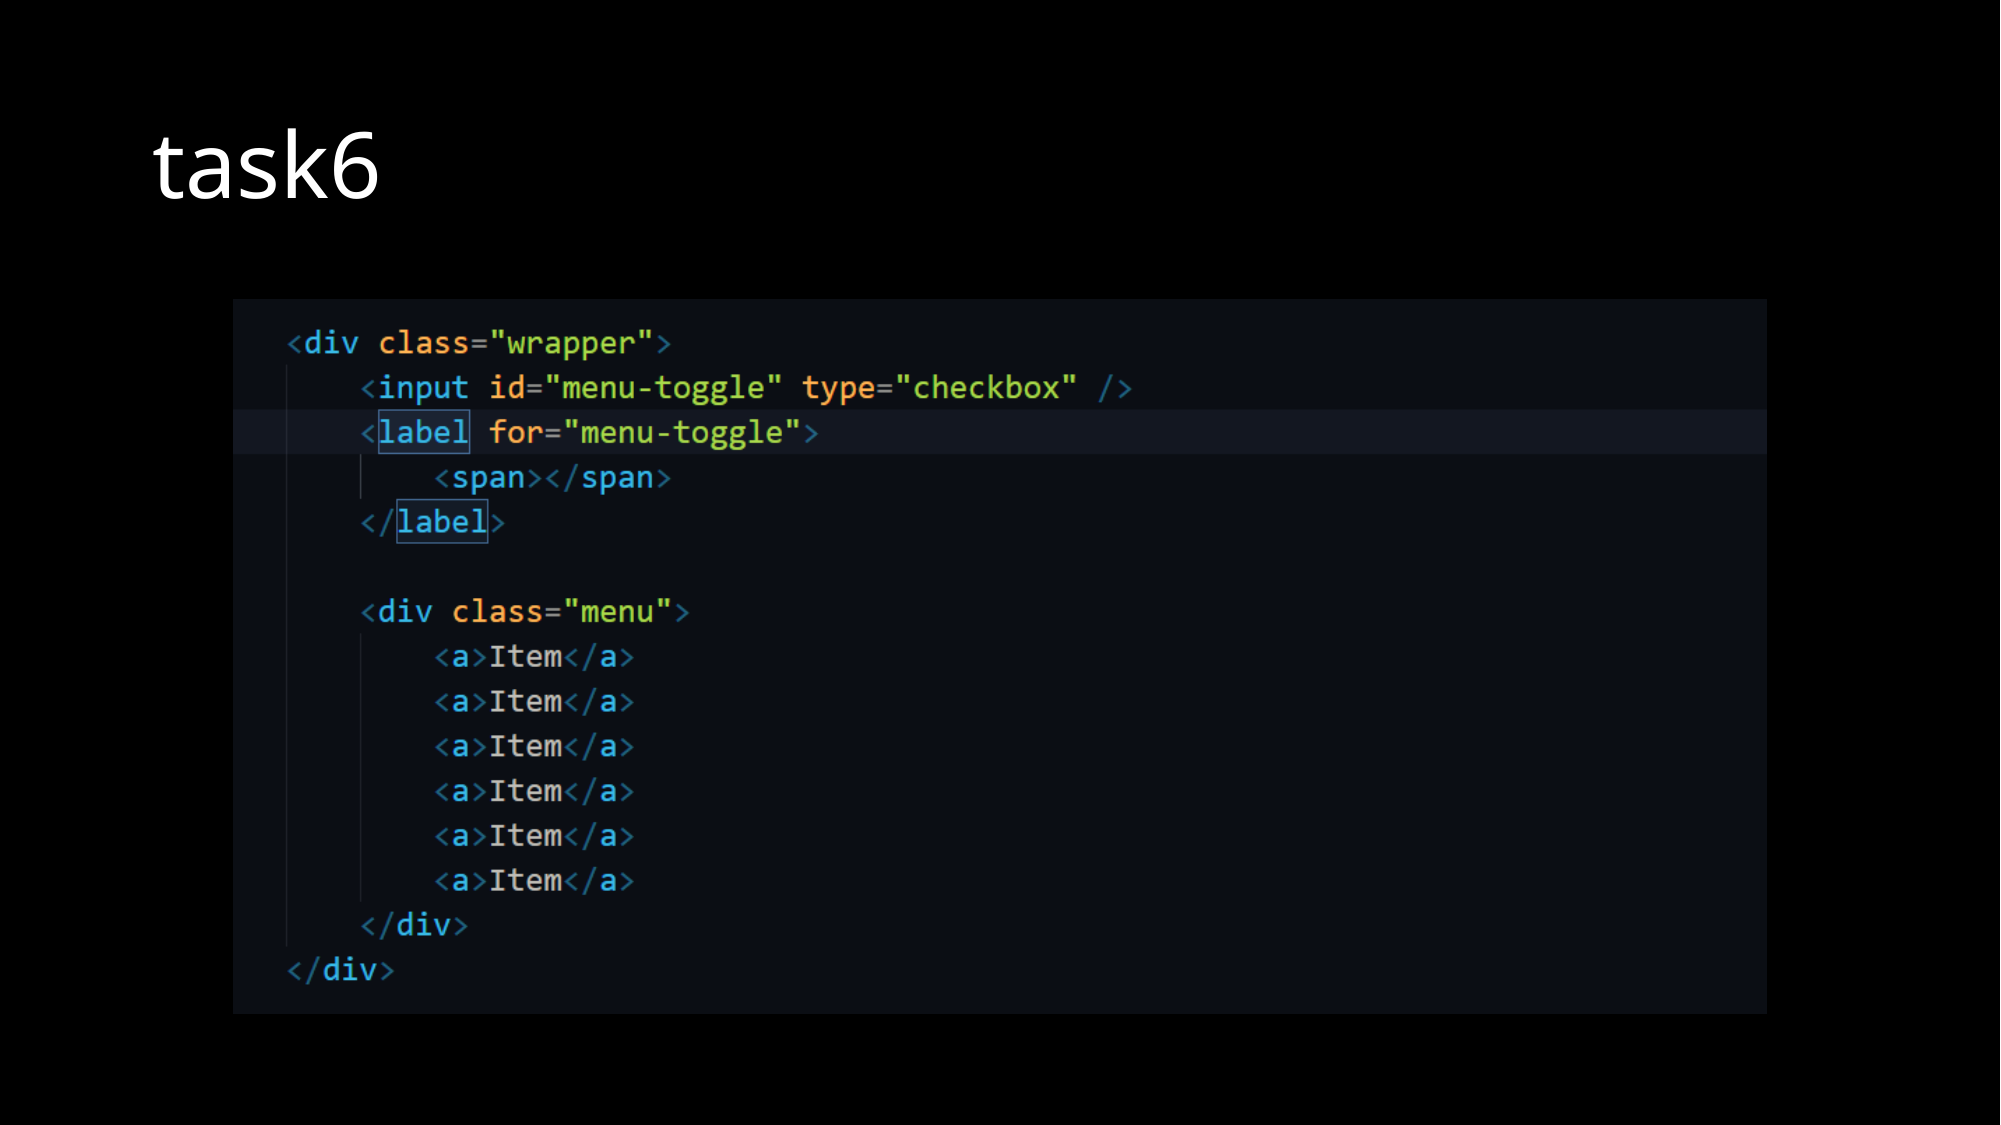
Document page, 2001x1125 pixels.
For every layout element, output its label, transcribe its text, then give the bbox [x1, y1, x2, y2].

picture [233, 299, 1767, 1014]
title task6 [137, 59, 1863, 278]
